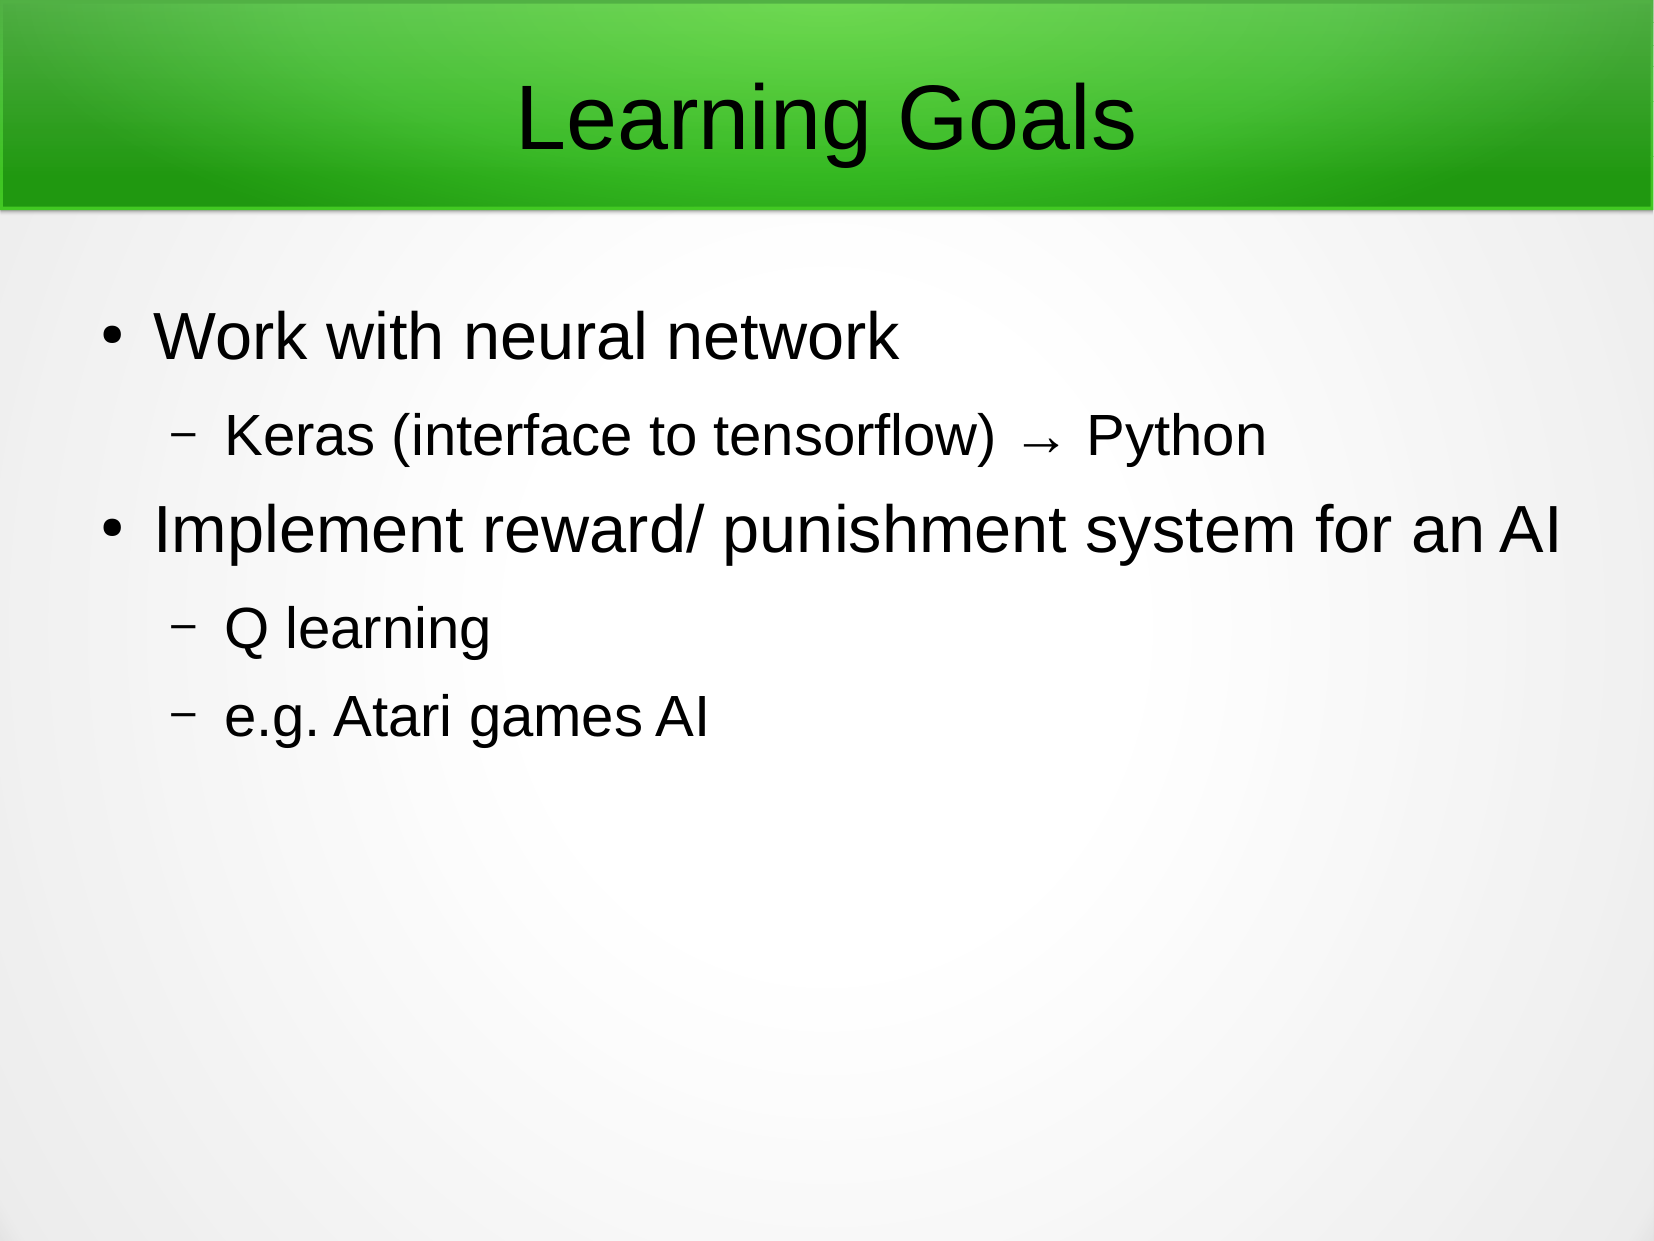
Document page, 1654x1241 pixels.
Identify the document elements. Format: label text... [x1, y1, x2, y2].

list Work with neural network Keras (interface to tensorflow) → Python Implement reward/ punishment system for an AI Q learning e.g. Atari games AI [82, 299, 1571, 1019]
title Learning Goals [82, 47, 1571, 189]
